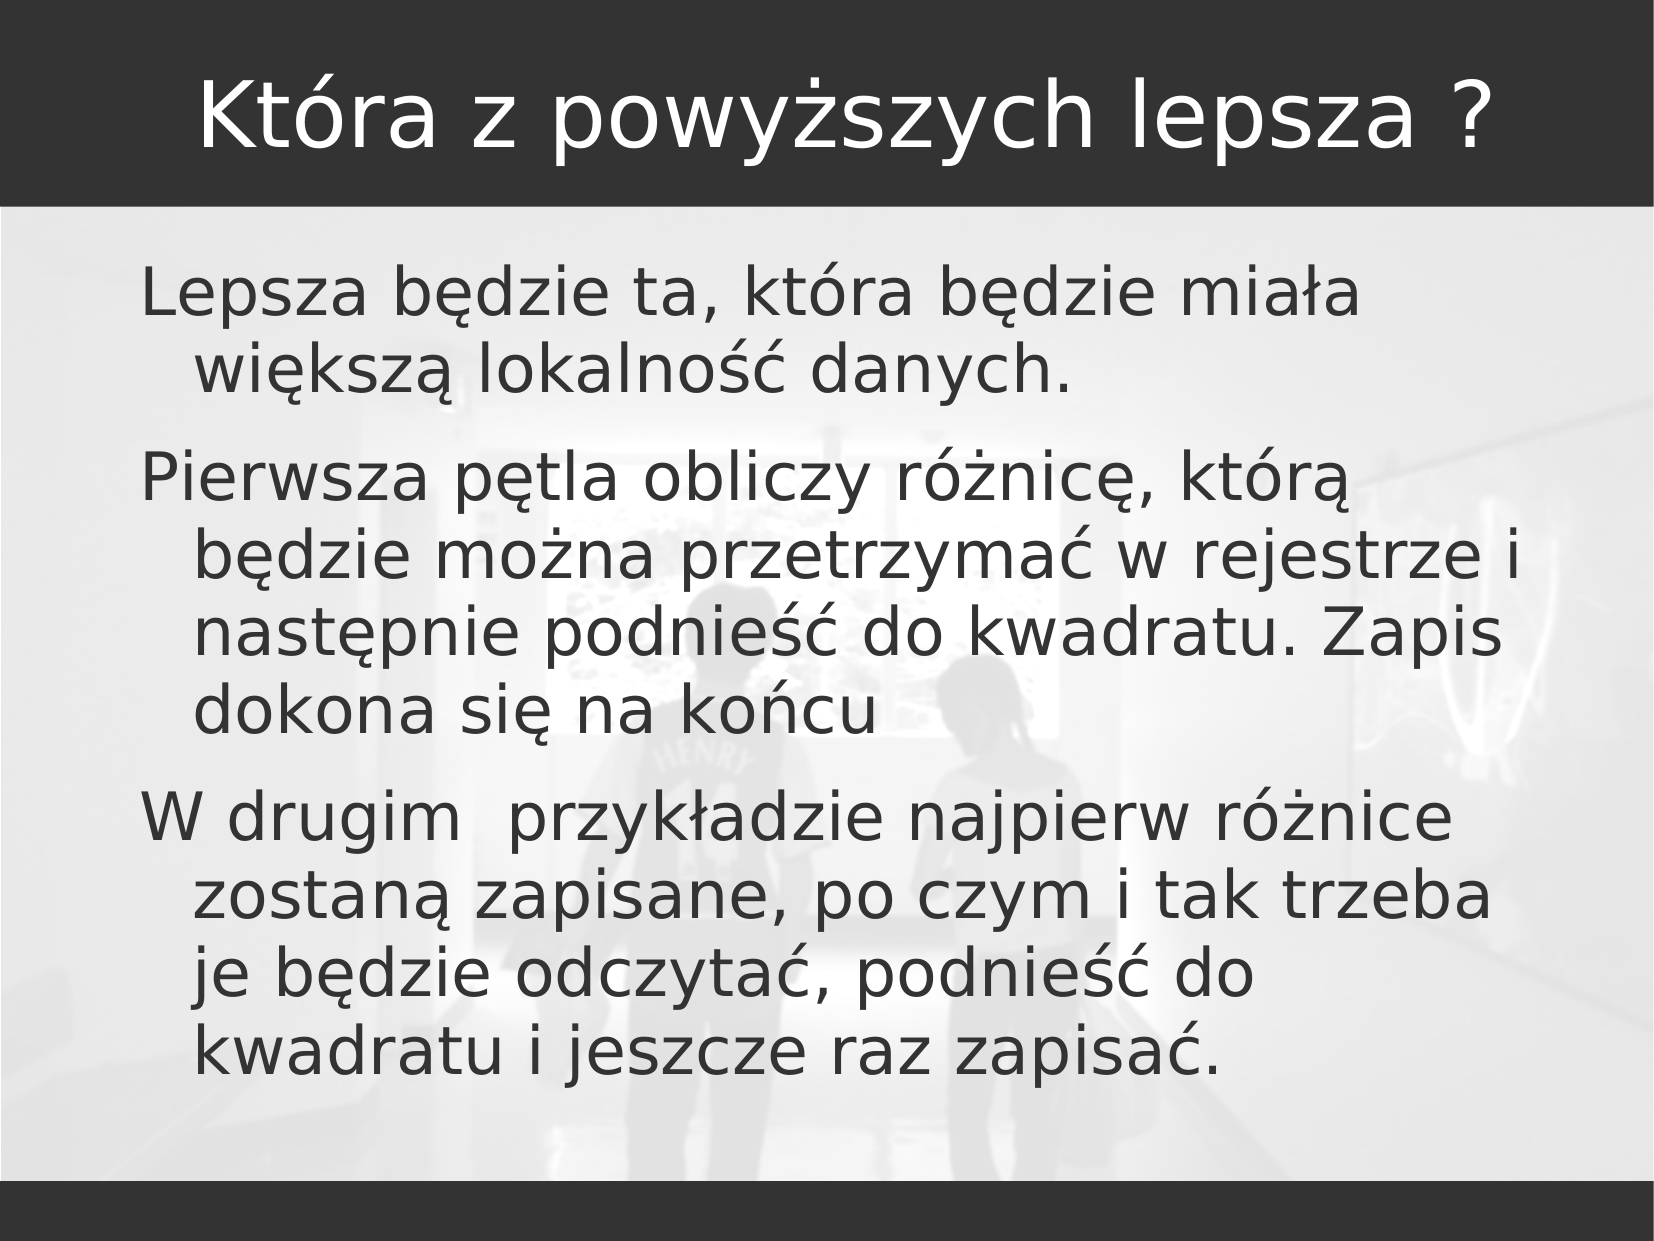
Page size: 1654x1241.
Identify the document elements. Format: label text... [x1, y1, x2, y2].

list Lepsza będzie ta, która będzie miała większą lokalność danych. Pierwsza pętla obliczy różnicę, którą będzie można przetrzymać w rejestrze i następnie podnieść do kwadratu. Zapis dokona się na końcu W drugim przykładzie najpierw różnice zostaną zapisane, po czym i tak trzeba je będzie odczytać, podnieść do kwadratu i jeszcze raz zapisać. [121, 253, 1534, 1127]
title Która z powyższych lepsza ? [141, 55, 1554, 177]
